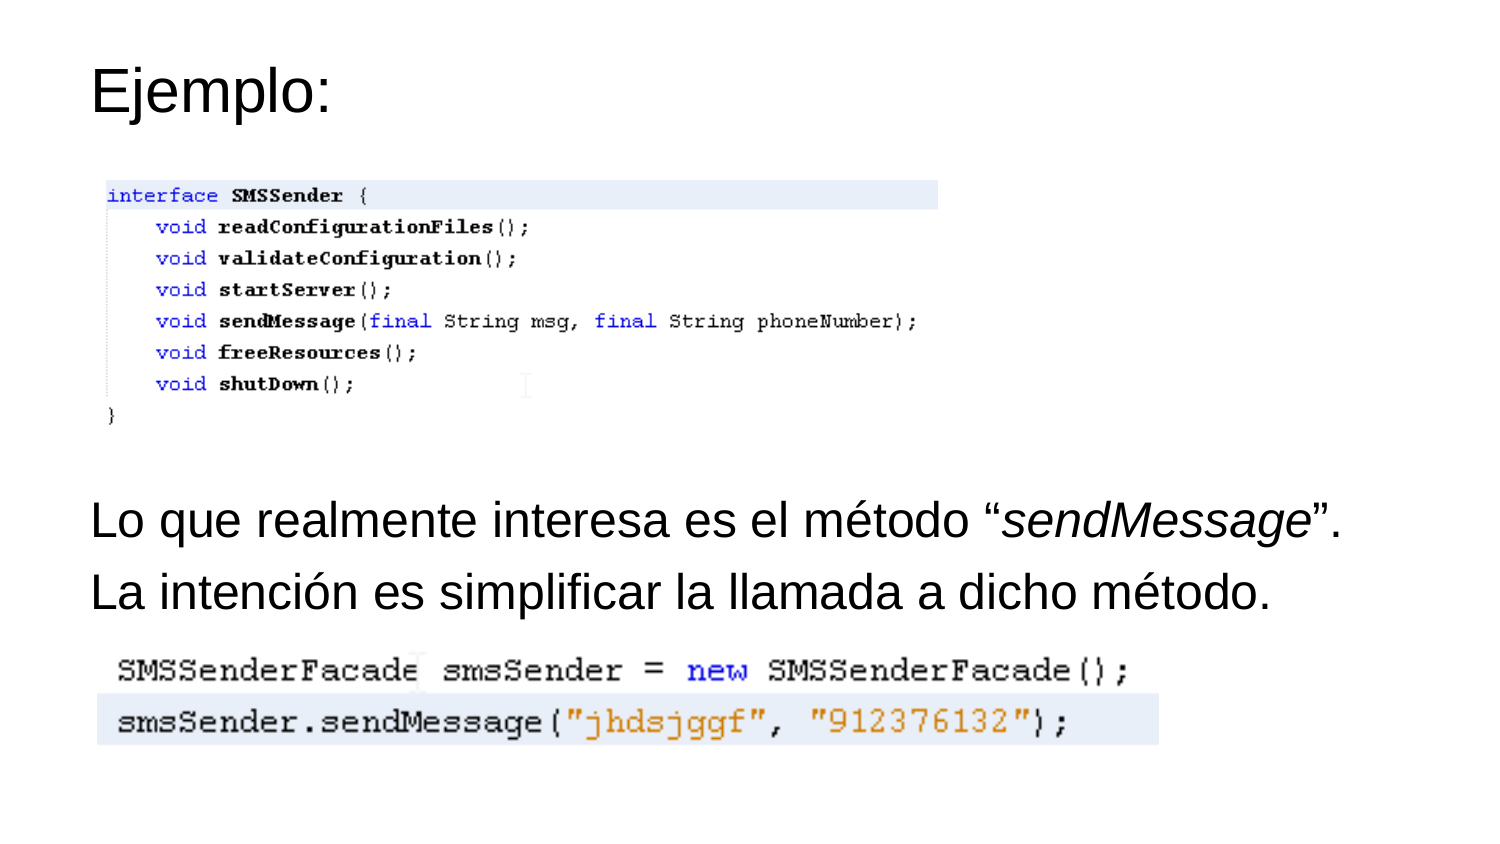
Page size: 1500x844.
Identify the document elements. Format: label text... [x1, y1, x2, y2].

picture [97, 180, 938, 436]
list Ejemplo: Lo que realmente interesa es el método “sendMessage”. La intención es simplificar la llamada a dicho método. [75, 34, 1425, 808]
picture [97, 640, 1159, 756]
